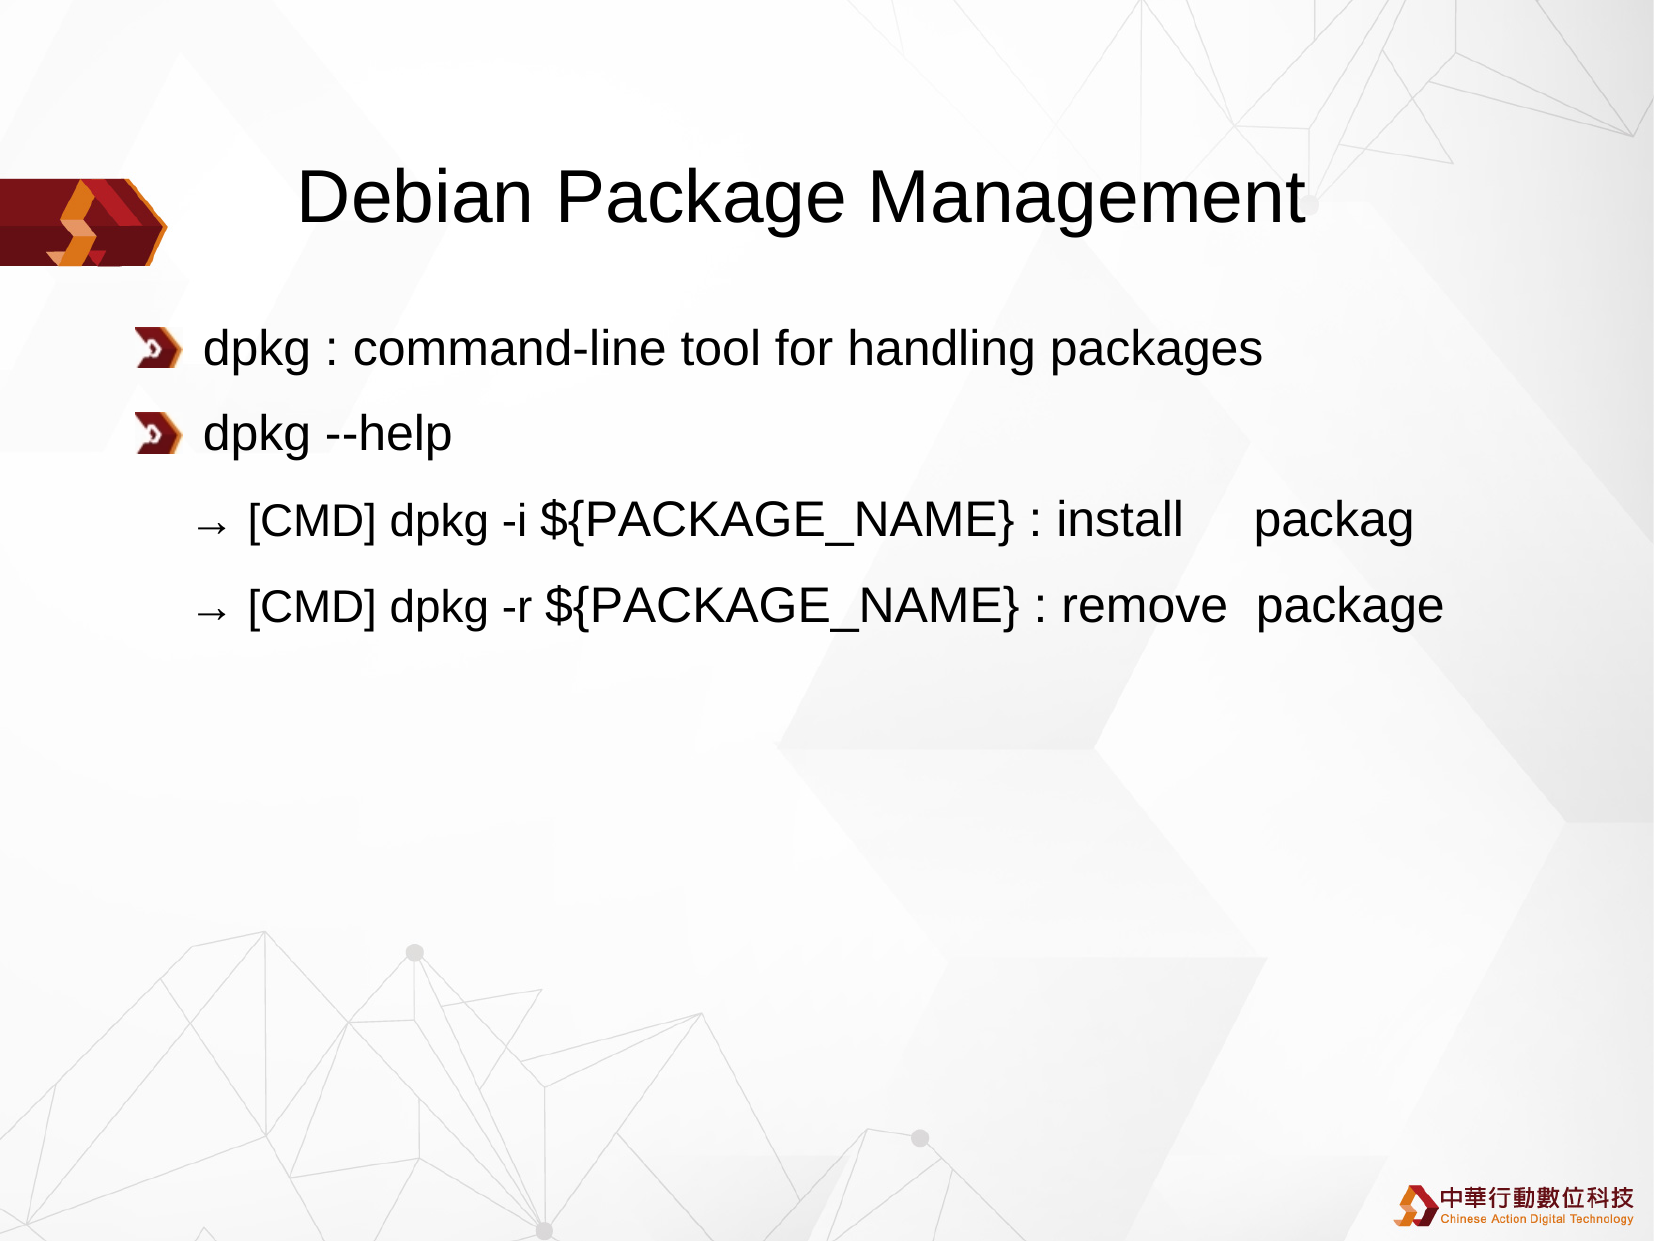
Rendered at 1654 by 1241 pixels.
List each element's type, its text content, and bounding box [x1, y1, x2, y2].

list dpkg : command-line tool for handling packages dpkg --help → [CMD] dpkg -i ${PACKAGE_NAME} : install packag → [CMD] dpkg -r ${PACKAGE_NAME} : remove package [118, 319, 1571, 1040]
title Debian Package Management [118, 112, 1506, 281]
picture [0, 0, 1654, 1241]
